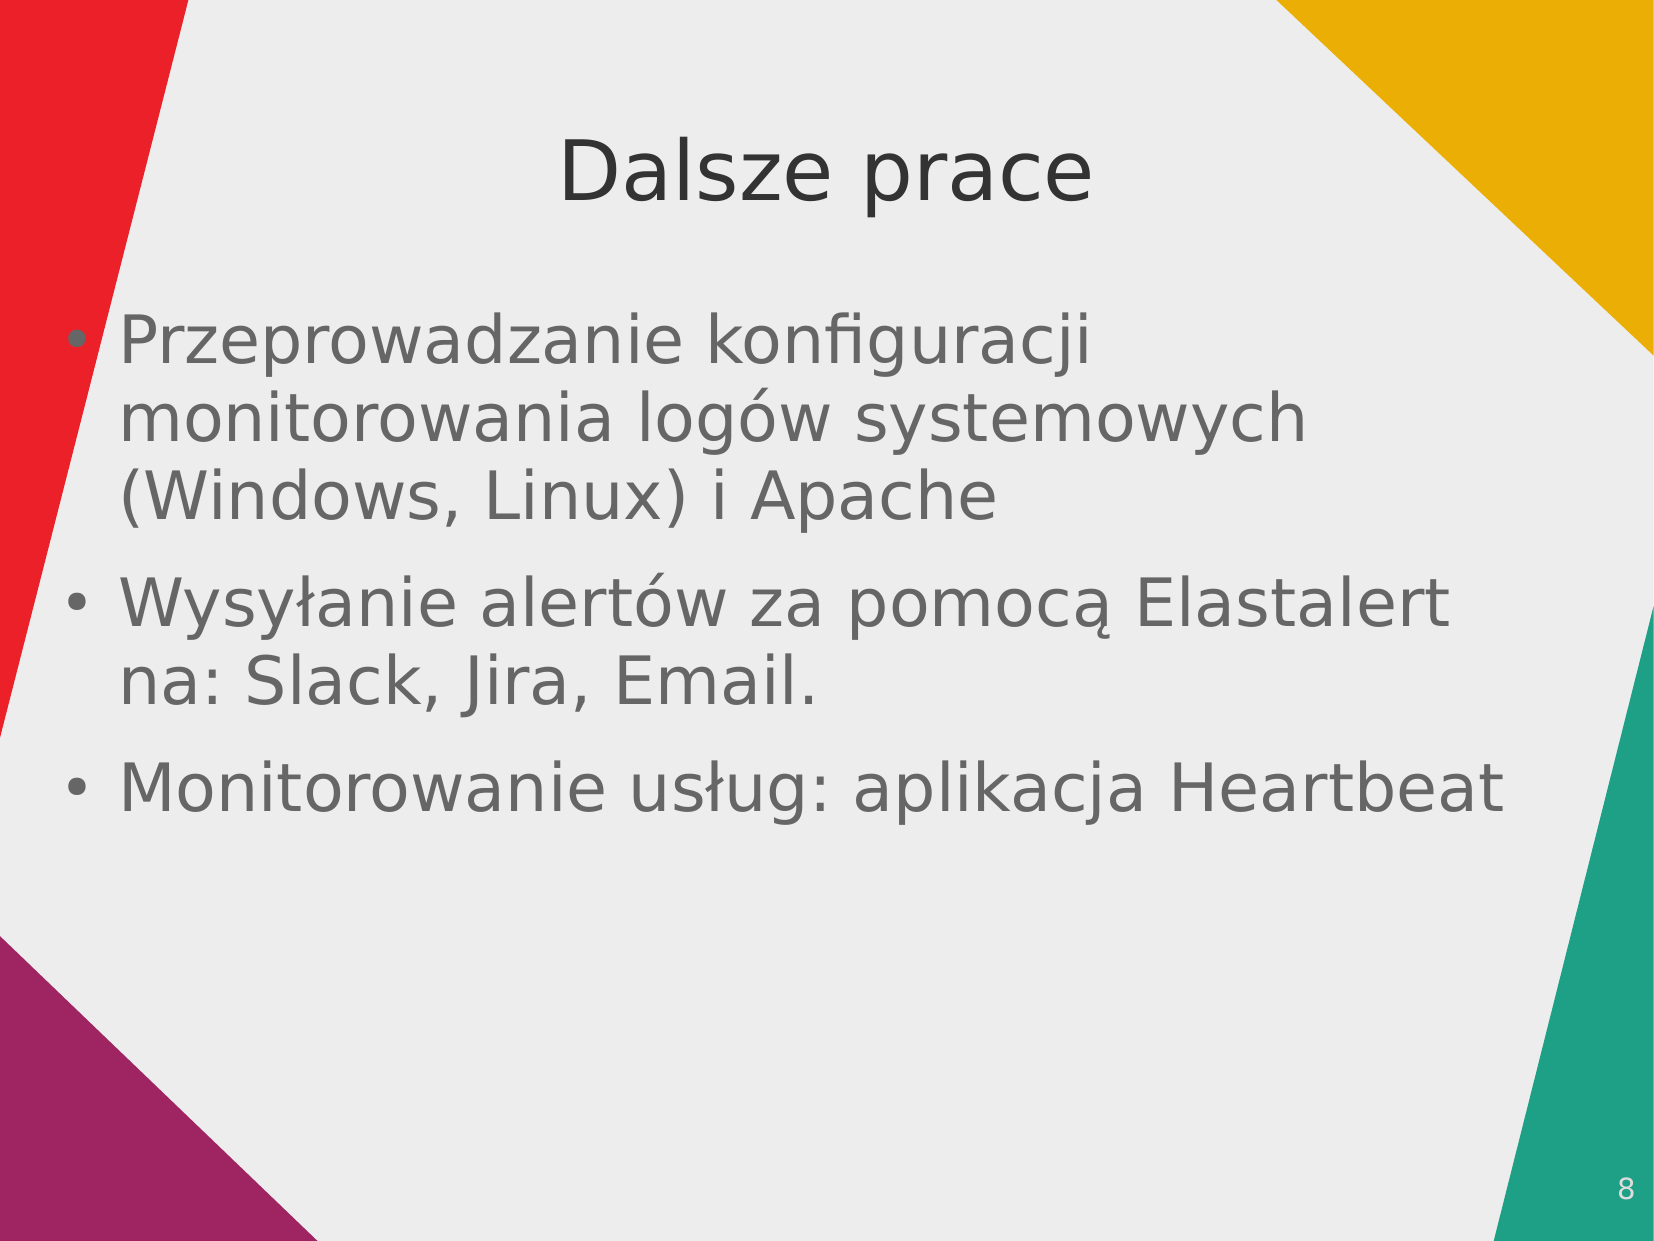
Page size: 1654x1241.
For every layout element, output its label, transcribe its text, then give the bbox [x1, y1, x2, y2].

title Dalsze prace [114, 73, 1539, 271]
list Przeprowadzanie konfiguracji monitorowania logów systemowych (Windows, Linux) i Apache Wysyłanie alertów za pomocą Elastalert na: Slack, Jira, Email. Monitorowanie usług: aplikacja Heartbeat [47, 302, 1571, 1033]
